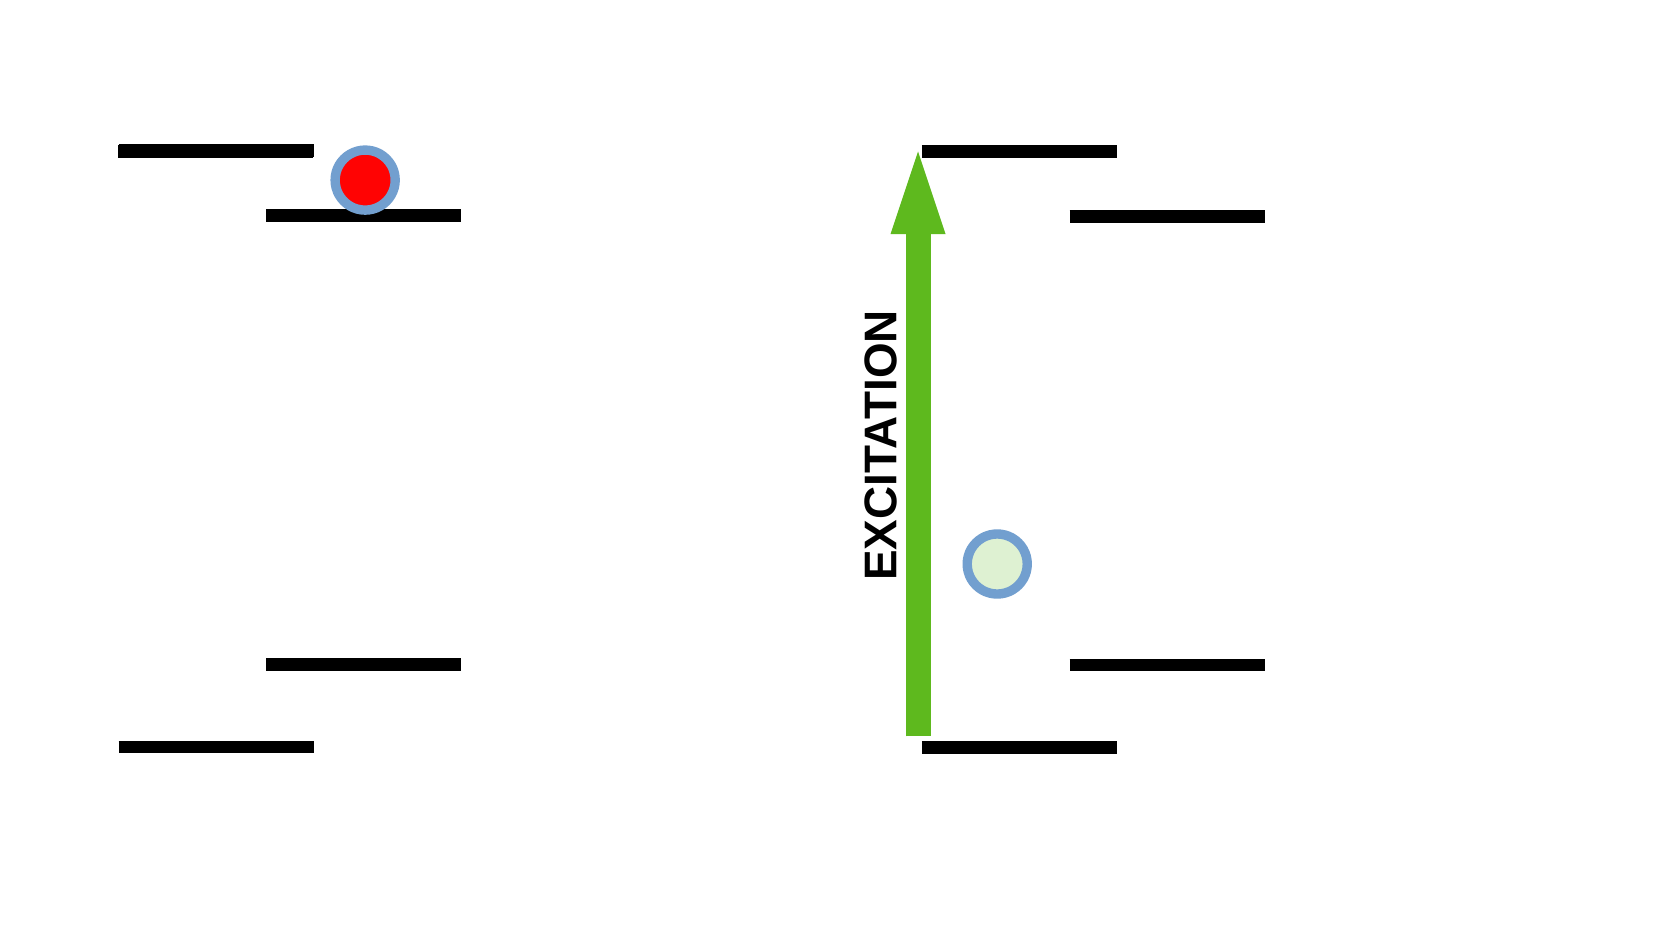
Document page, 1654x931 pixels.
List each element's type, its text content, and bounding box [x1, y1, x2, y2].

text_box EXCITATION [847, 190, 914, 701]
text_box [335, 150, 396, 211]
text_box [967, 533, 1028, 595]
